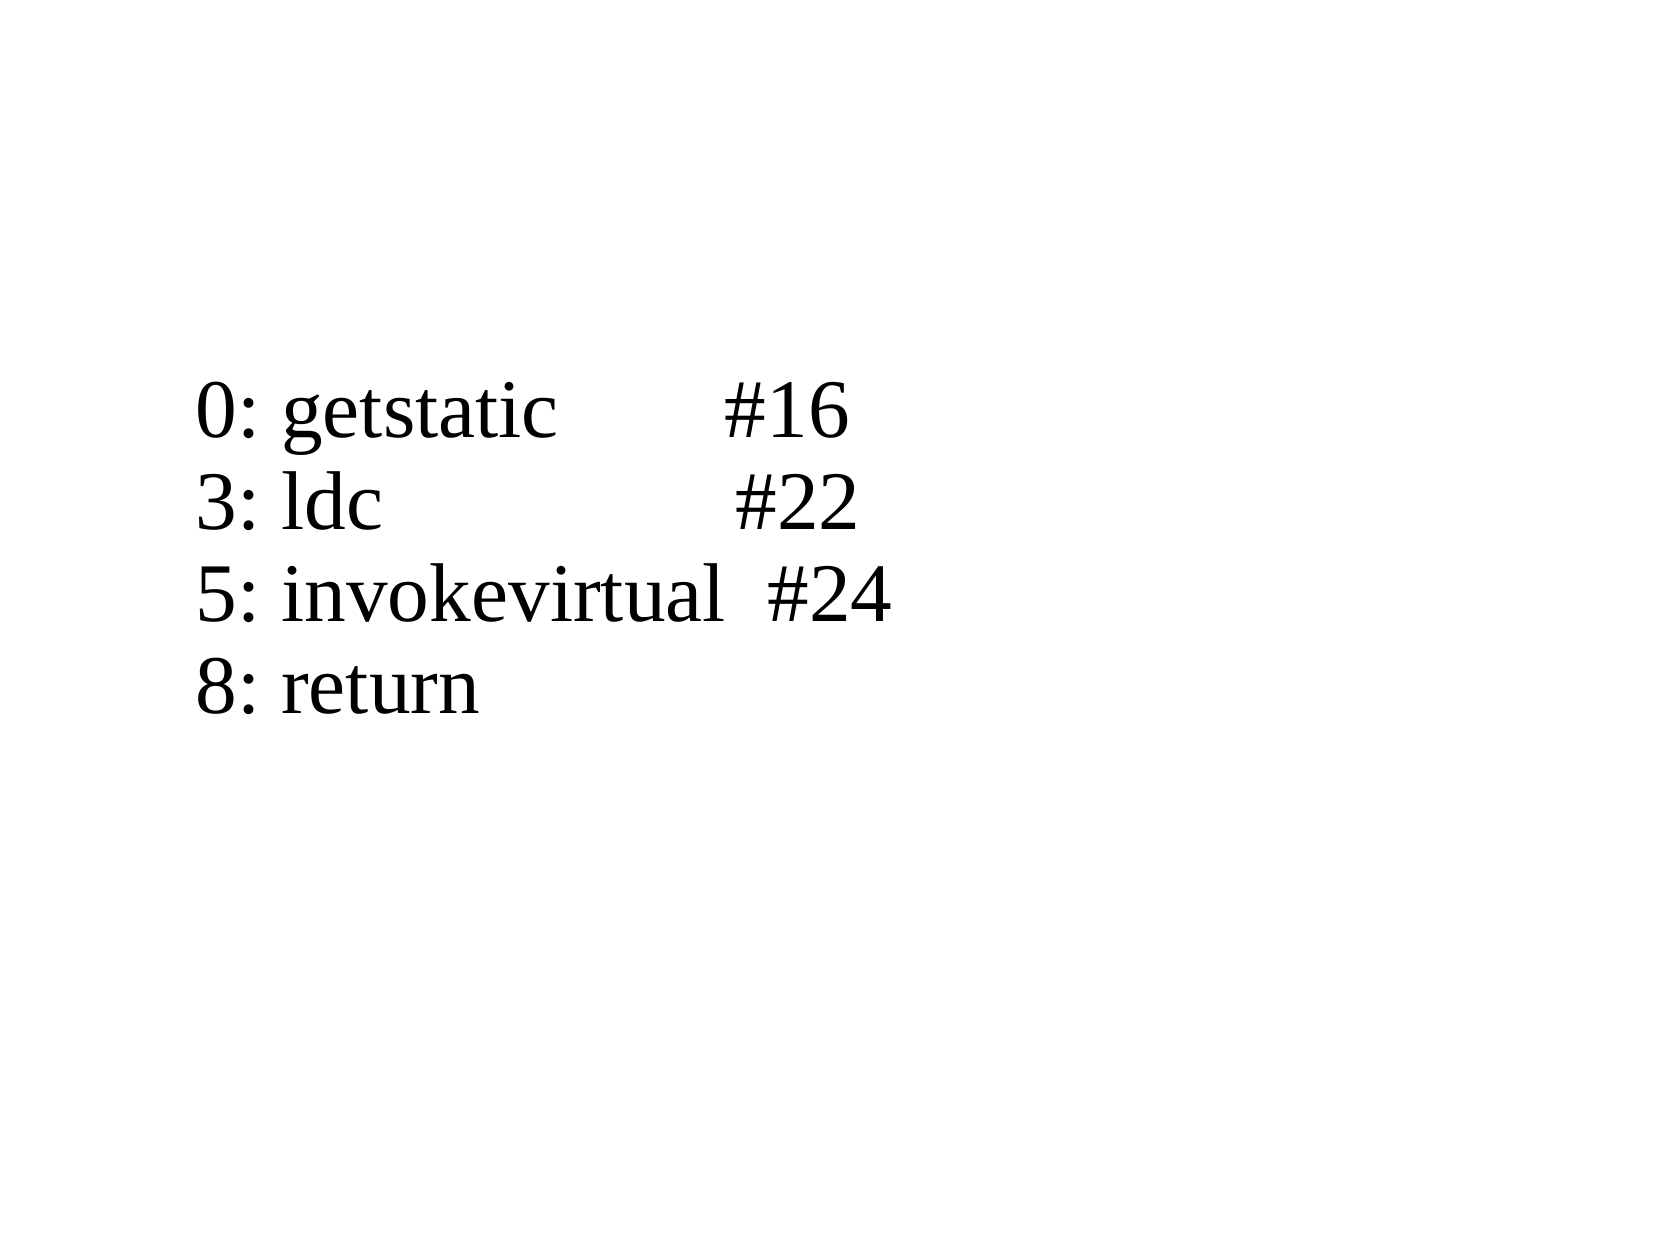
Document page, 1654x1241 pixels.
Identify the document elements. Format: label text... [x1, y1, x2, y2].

text_box 0: getstatic #16 3: ldc #22 5: invokevirtual #24 8: return [0, 355, 1654, 885]
